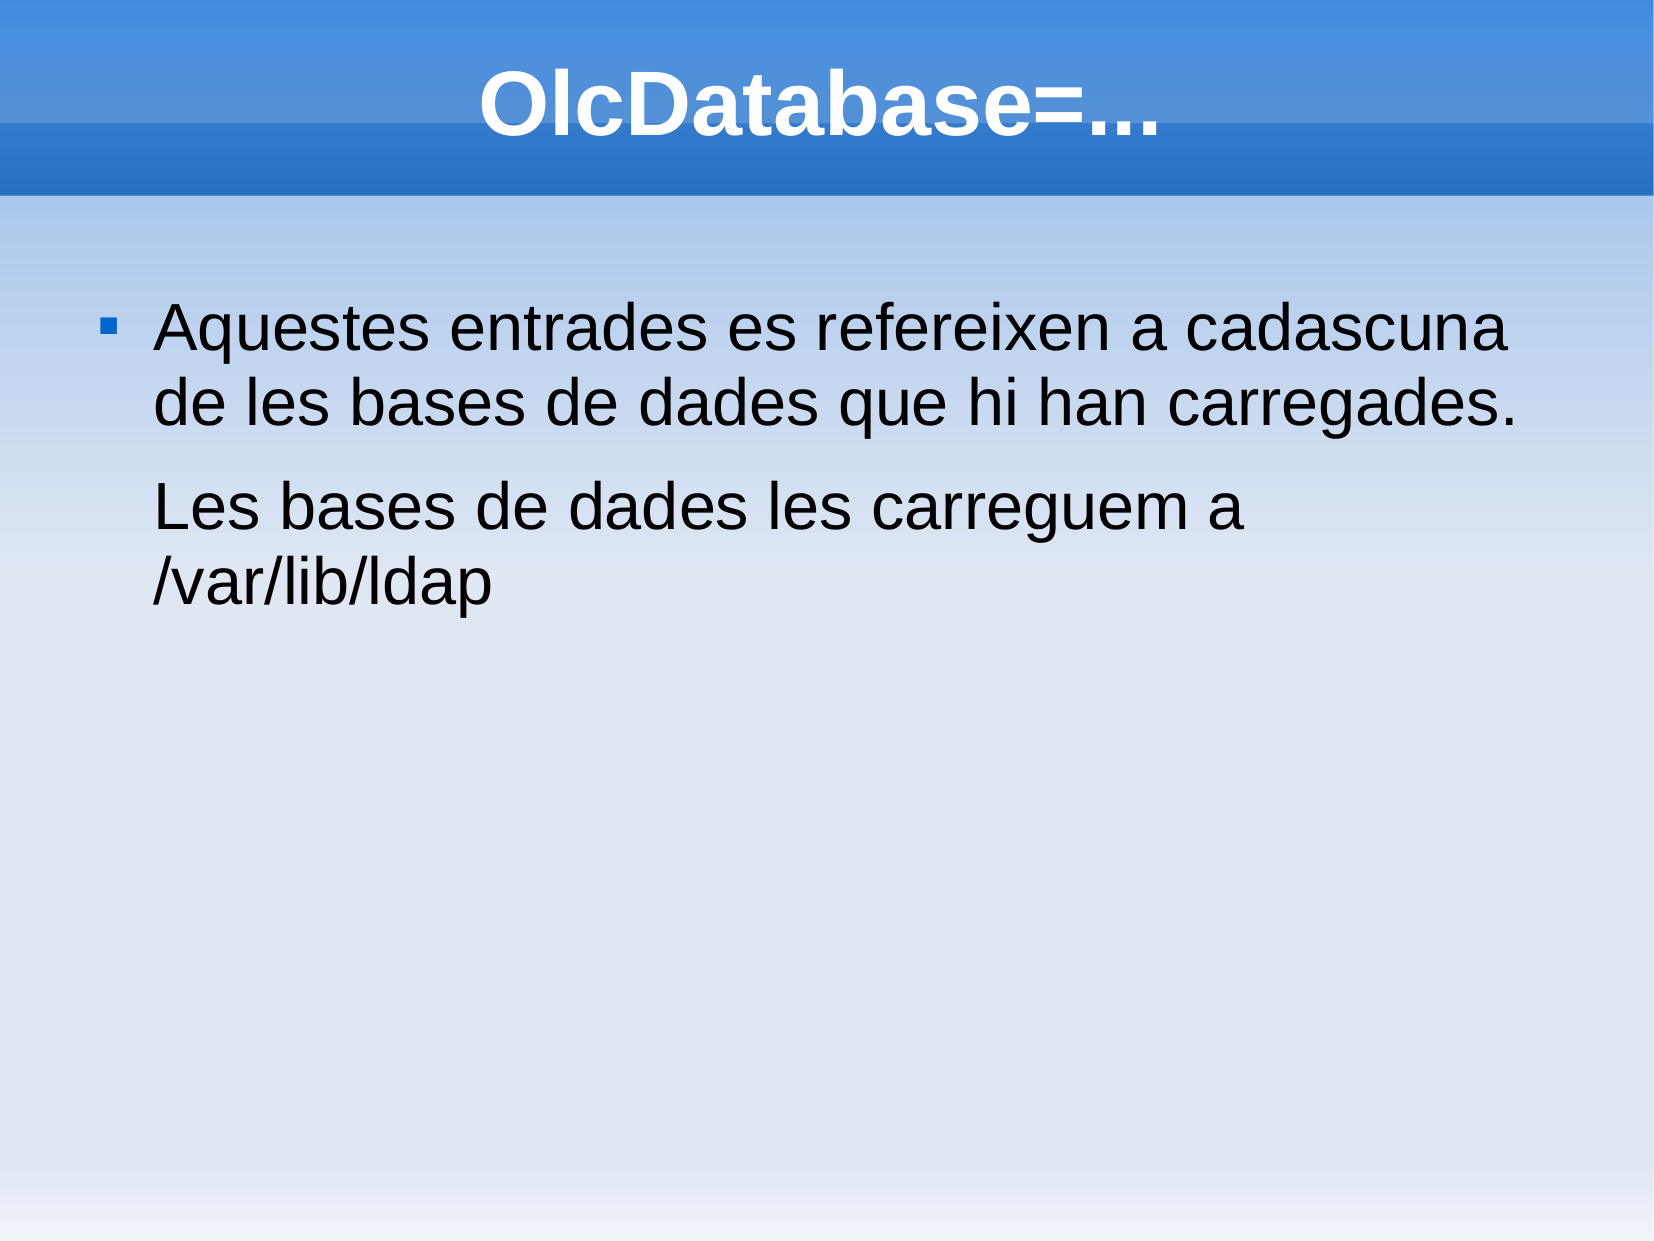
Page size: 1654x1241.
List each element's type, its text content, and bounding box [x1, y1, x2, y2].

title OlcDatabase=... [76, 0, 1565, 208]
list Aquestes entrades es refereixen a cadascuna de les bases de dades que hi han carregades. Les bases de dades les carreguem a /var/lib/ldap [82, 290, 1571, 1109]
picture [0, 0, 1654, 1241]
